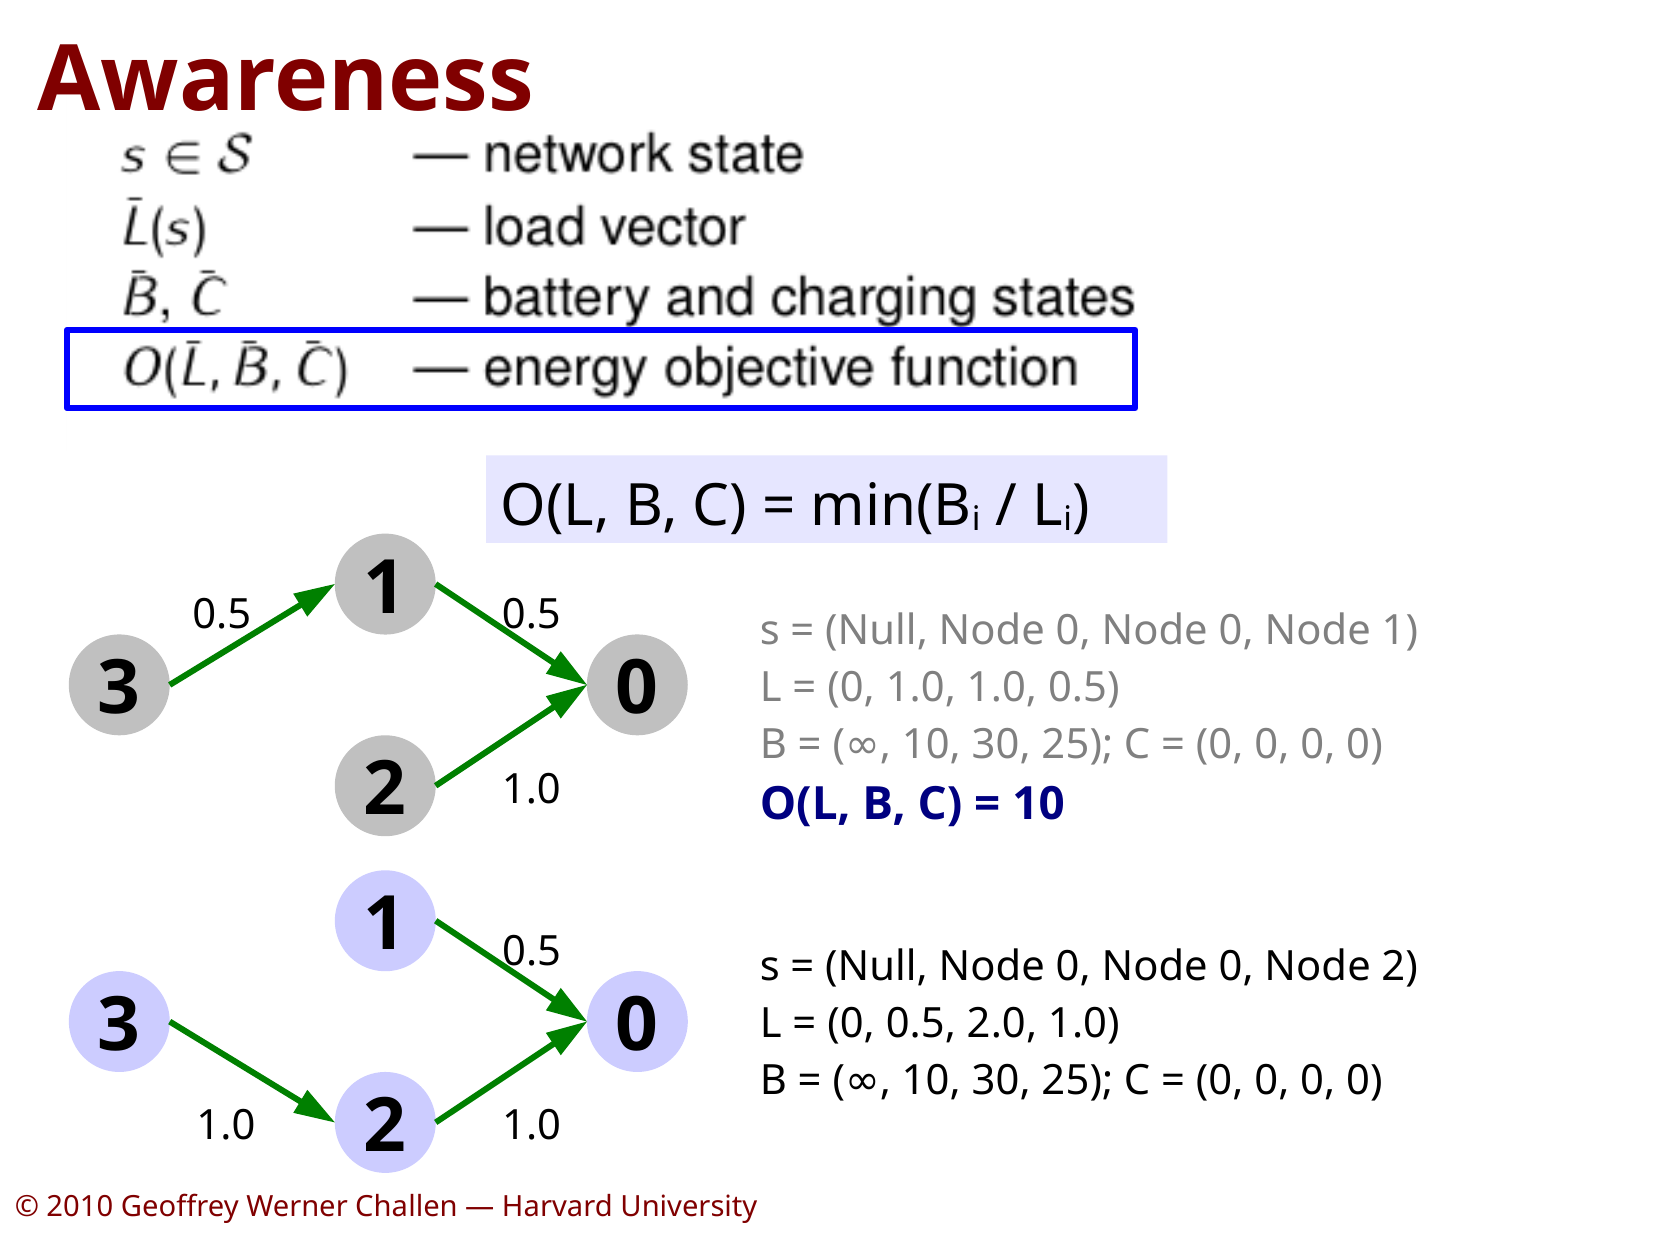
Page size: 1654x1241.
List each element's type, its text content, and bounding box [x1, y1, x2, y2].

text_box 1 [334, 870, 436, 972]
text_box s = (Null, Node 0, Node 0, Node 2) L = (0, 0.5, 2.0, 1.0) B = (∞, 10, 30, 25); C = (0, 0, 0, 0) [745, 928, 1590, 1145]
text_box 0.5 [487, 576, 583, 641]
text_box 0 [586, 971, 688, 1072]
text_box 2 [334, 1071, 436, 1173]
text_box s = (Null, Node 0, Node 0, Node 1) L = (0, 1.0, 1.0, 0.5) B = (∞, 10, 30, 25); C = (0, 0, 0, 0) O(L, B, C) = 10 [745, 591, 1590, 862]
text_box 1 [334, 533, 436, 635]
text_box 3 [68, 971, 170, 1072]
text_box 0 [586, 634, 688, 736]
text_box 3 [68, 634, 170, 736]
picture [70, 333, 1132, 405]
text_box 0.5 [177, 576, 274, 641]
text_box 1.0 [487, 750, 583, 815]
picture [65, 143, 1197, 451]
text_box 1.0 [487, 1087, 583, 1152]
text_box O(L, B, C) = min(Bi / Li) [486, 455, 1168, 543]
text_box 0.5 [487, 912, 583, 977]
title Awareness [0, 7, 1654, 143]
text_box 2 [334, 735, 436, 837]
text_box 1.0 [181, 1087, 278, 1152]
